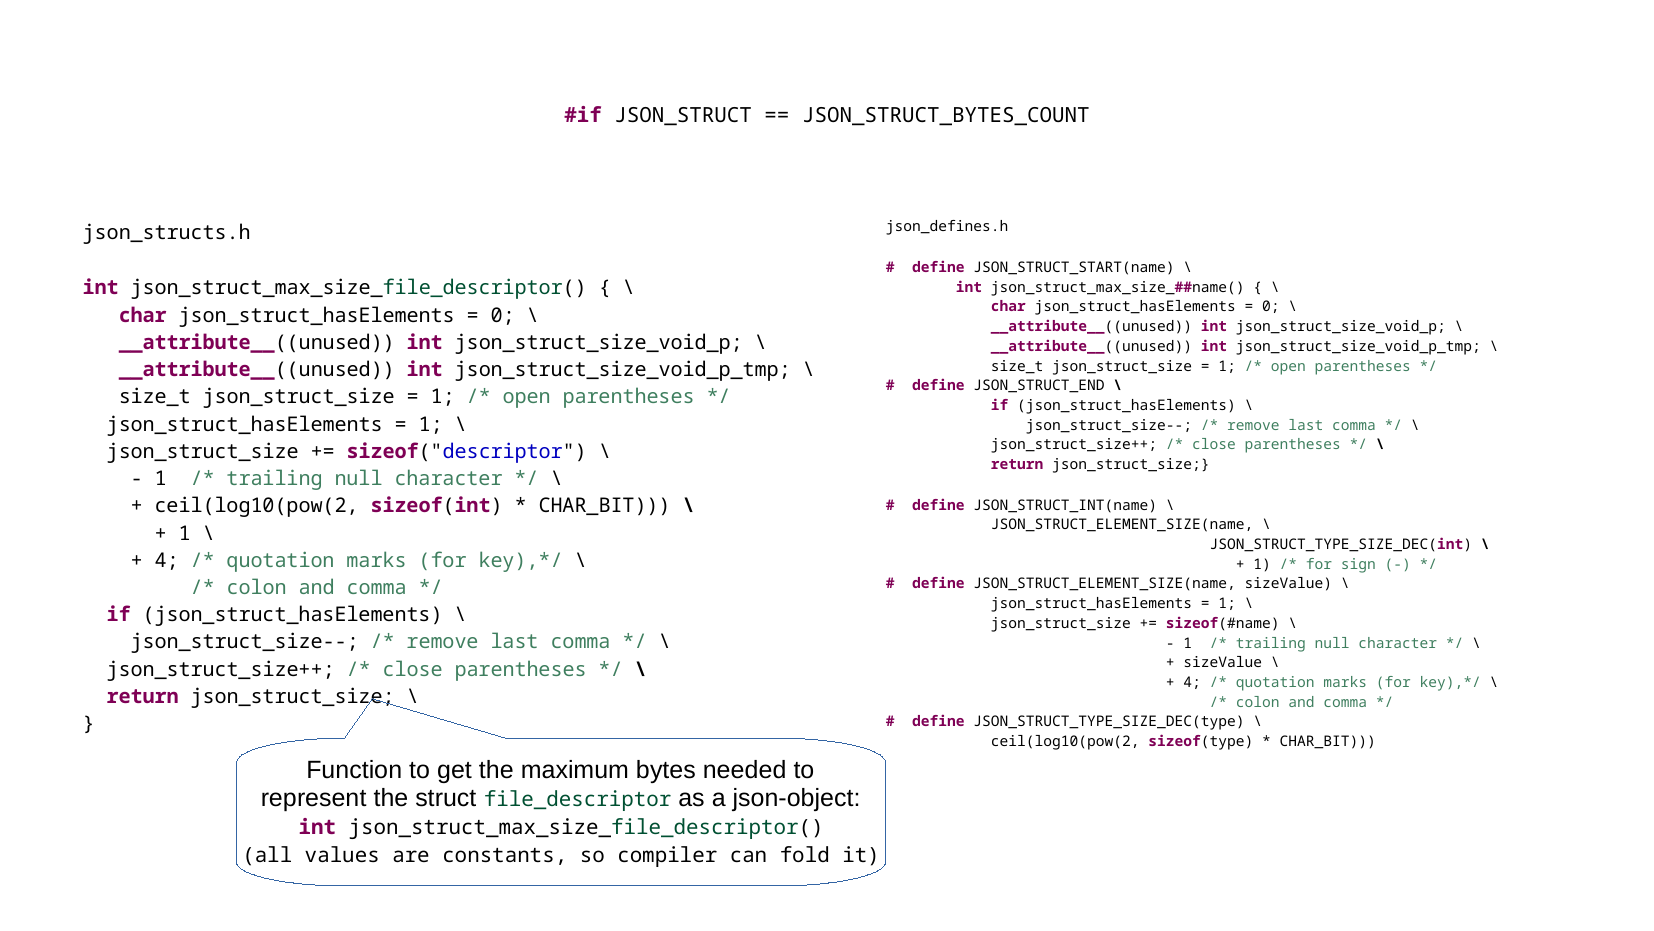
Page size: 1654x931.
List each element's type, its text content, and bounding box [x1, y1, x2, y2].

text_box Function to get the maximum bytes needed to represent the struct file_descriptor as a json-object: int json_struct_max_size_file_descriptor() (all values are constants, so compiler can fold it) [236, 698, 886, 886]
title #if JSON_STRUCT == JSON_STRUCT_BYTES_COUNT [82, 37, 1571, 193]
list json_defines.h # define JSON_STRUCT_START(name) \ int json_struct_max_size_##name() { \ char json_struct_hasElements = 0; \ __attribute__((unused)) int json_struct_size_void_p; \ __attribute__((unused)) int json_struct_size_void_p_tmp; \ size_t json_struct_size = 1; /* open parentheses */ # define JSON_STRUCT_END \ if (json_struct_hasElements) \ json_struct_size--; /* remove last comma */ \ json_struct_size++; /* close parentheses */ \ return json_struct_size;} # define JSON_STRUCT_INT(name) \ JSON_STRUCT_ELEMENT_SIZE(name, \ JSON_STRUCT_TYPE_SIZE_DEC(int) \ + 1) /* for sign (-) */ # define JSON_STRUCT_ELEMENT_SIZE(name, sizeValue) \ json_struct_hasElements = 1; \ json_struct_size += sizeof(#name) \ - 1 /* trailing null character */ \ + sizeValue \ + 4; /* quotation marks (for key),*/ \ /* colon and comma */ # define JSON_STRUCT_TYPE_SIZE_DEC(type) \ ceil(log10(pow(2, sizeof(type) * CHAR_BIT))) [885, 216, 1571, 756]
list json_structs.h int json_struct_max_size_file_descriptor() { \ char json_struct_hasElements = 0; \ __attribute__((unused)) int json_struct_size_void_p; \ __attribute__((unused)) int json_struct_size_void_p_tmp; \ size_t json_struct_size = 1; /* open parentheses */ json_struct_hasElements = 1; \ json_struct_size += sizeof("descriptor") \ - 1 /* trailing null character */ \ + ceil(log10(pow(2, sizeof(int) * CHAR_BIT))) \ + 1 \ + 4; /* quotation marks (for key),*/ \ /* colon and comma */ if (json_struct_hasElements) \ json_struct_size--; /* remove last comma */ \ json_struct_size++; /* close parentheses */ \ return json_struct_size; \ } [82, 217, 827, 758]
